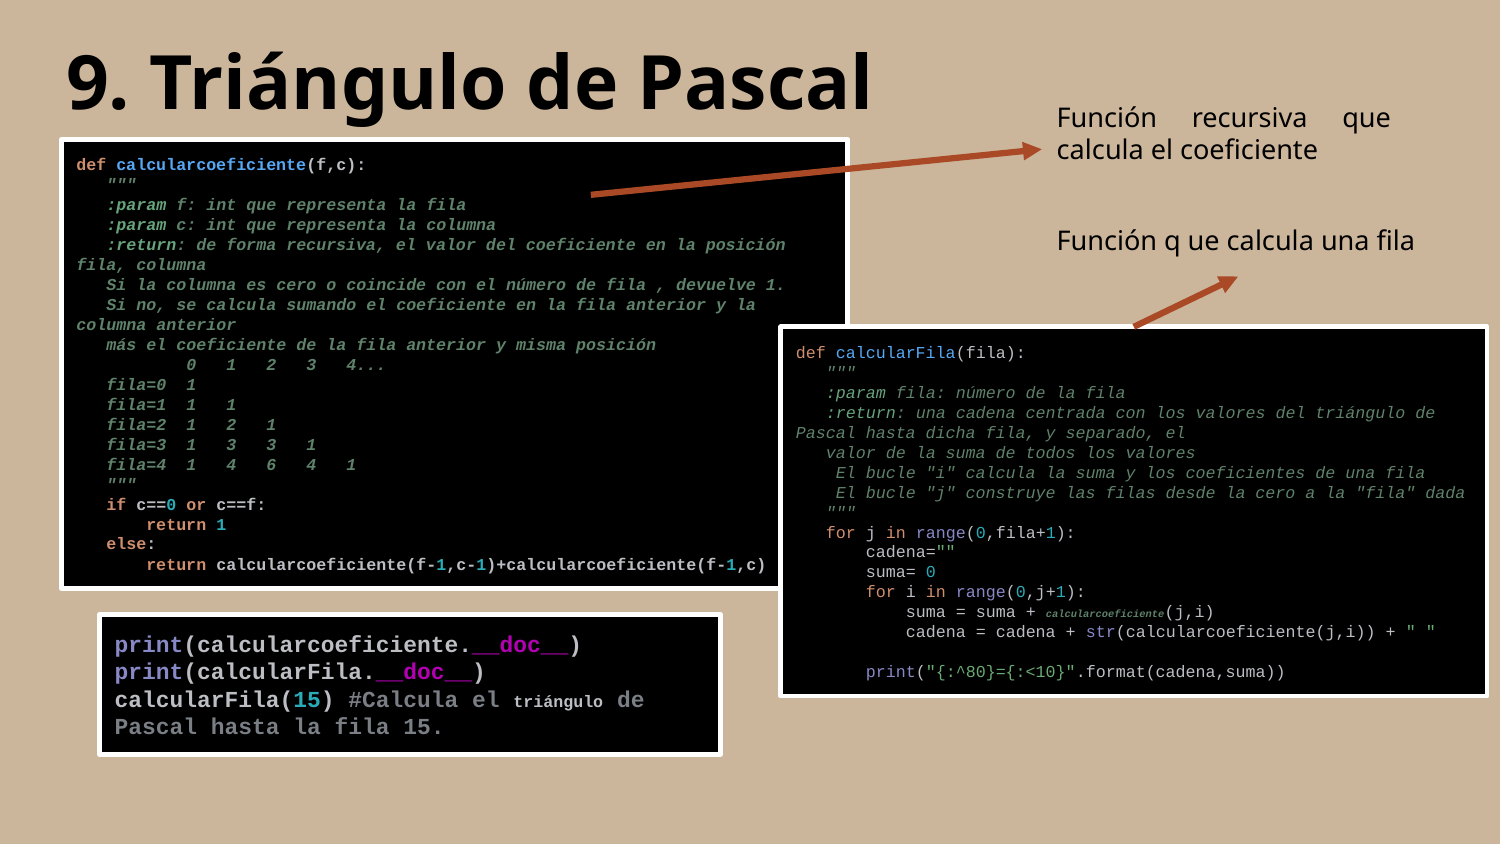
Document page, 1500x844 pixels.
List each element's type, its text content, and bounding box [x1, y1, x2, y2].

text_box print(calcularcoeficiente.__doc__) print(calcularFila.__doc__) calcularFila(15) #Calcula el triángulo de Pascal hasta la fila 15. [99, 614, 721, 755]
text_box def calcularFila(fila): """ :param fila: número de la fila :return: una cadena centrada con los valores del triángulo de Pascal hasta dicha fila, y separado, el valor de la suma de todos los valores El bucle "i" calcula la suma y los coeficientes de una fila El bucle "j" construye las filas desde la cero a la "fila" dada """ for j in range(0,fila+1): cadena="" suma= 0 for i in range(0,j+1): suma = suma + calcularcoeficiente(j,i) cadena = cadena + str(calcularcoeficiente(j,i)) + " " print("{:^80}={:<10}".format(cadena,suma)) [780, 326, 1487, 697]
text_box Función recursiva que calcula el coeficiente [1041, 109, 1406, 189]
text_box Función q ue calcula una fila [1041, 235, 1435, 277]
title 9. Triángulo de Pascal [51, 51, 1449, 140]
text_box def calcularcoeficiente(f,c): """ :param f: int que representa la fila :param c: int que representa la columna :return: de forma recursiva, el valor del coeficiente en la posición fila, columna Si la columna es cero o coincide con el número de fila , devuelve 1. Si no, se calcula sumando el coeficiente en la fila anterior y la columna anterior más el coeficiente de la fila anterior y misma posición 0 1 2 3 4... fila=0 1 fila=1 1 1 fila=2 1 2 1 fila=3 1 3 3 1 fila=4 1 4 6 4 1 """ if c==0 or c==f: return 1 else: return calcularcoeficiente(f-1,c-1)+calcularcoeficiente(f-1,c) [61, 139, 848, 589]
